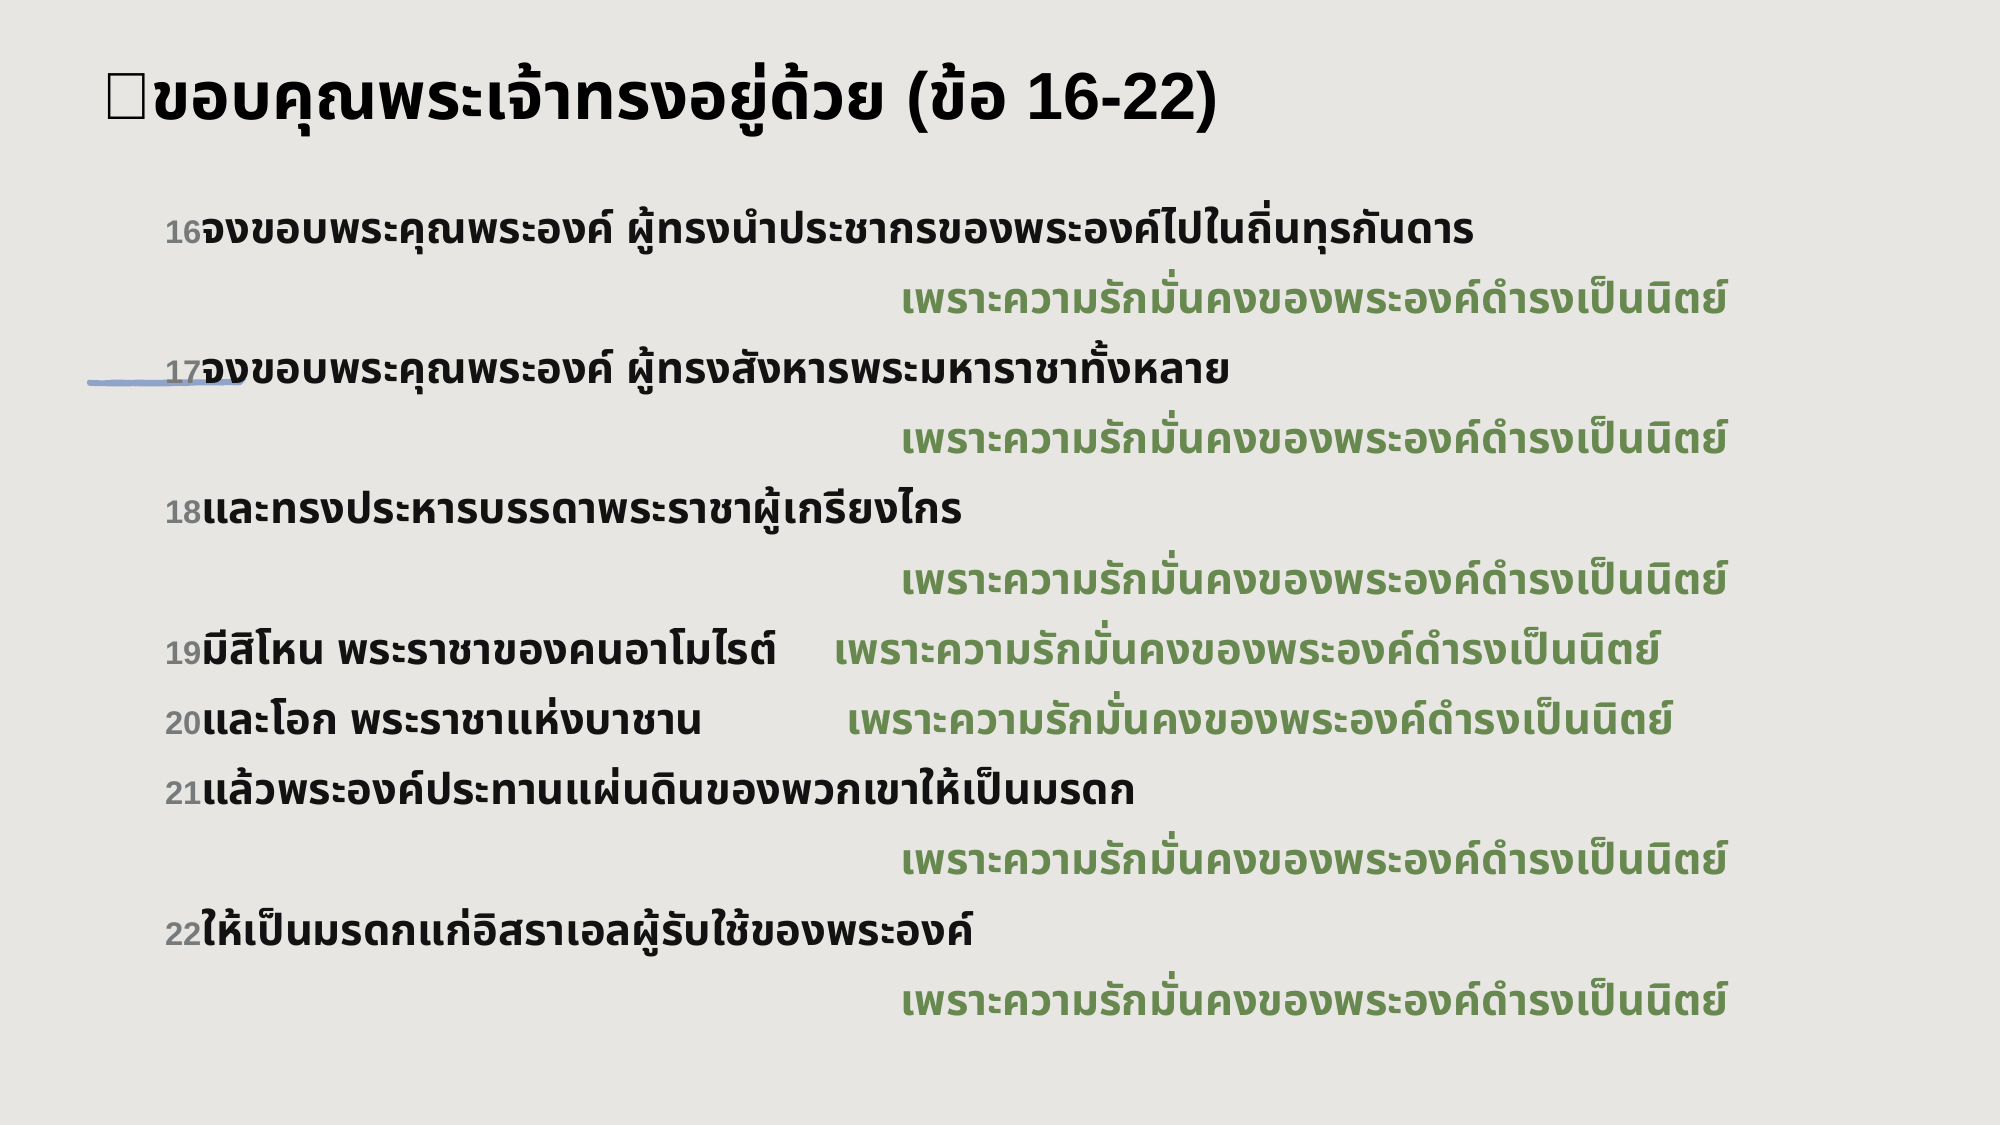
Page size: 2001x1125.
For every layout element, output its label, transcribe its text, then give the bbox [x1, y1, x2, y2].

list 16จงขอบพระคุณพระองค์ ผู้ทรงนำประชากรของพระองค์ไปในถิ่นทุรกันดาร เพราะความรักมั่นคงของพระองค์ดำรงเป็นนิตย์ 17จงขอบพระคุณพระองค์ ผู้ทรงสังหารพระมหาราชาทั้งหลาย เพราะความรักมั่นคงของพระองค์ดำรงเป็นนิตย์ 18และทรงประหารบรรดาพระราชาผู้เกรียงไกร เพราะความรักมั่นคงของพระองค์ดำรงเป็นนิตย์ 19มีสิโหน พระราชาของคนอาโมไรต์ เพราะความรักมั่นคงของพระองค์ดำรงเป็นนิตย์ 20และโอก พระราชาแห่งบาชาน เพราะความรักมั่นคงของพระองค์ดำรงเป็นนิตย์ 21แล้วพระองค์ประทานแผ่นดินของพวกเขาให้เป็นมรดก เพราะความรักมั่นคงของพระองค์ดำรงเป็นนิตย์ 22ให้เป็นมรดกแก่อิสราเอลผู้รับใช้ของพระองค์ เพราะความรักมั่นคงของพระองค์ดำรงเป็นนิตย์ [150, 187, 1943, 1125]
title 🙏ขอบคุณพระเจ้าทรงอยู่ด้วย (ข้อ 16-22) [86, 40, 1740, 141]
